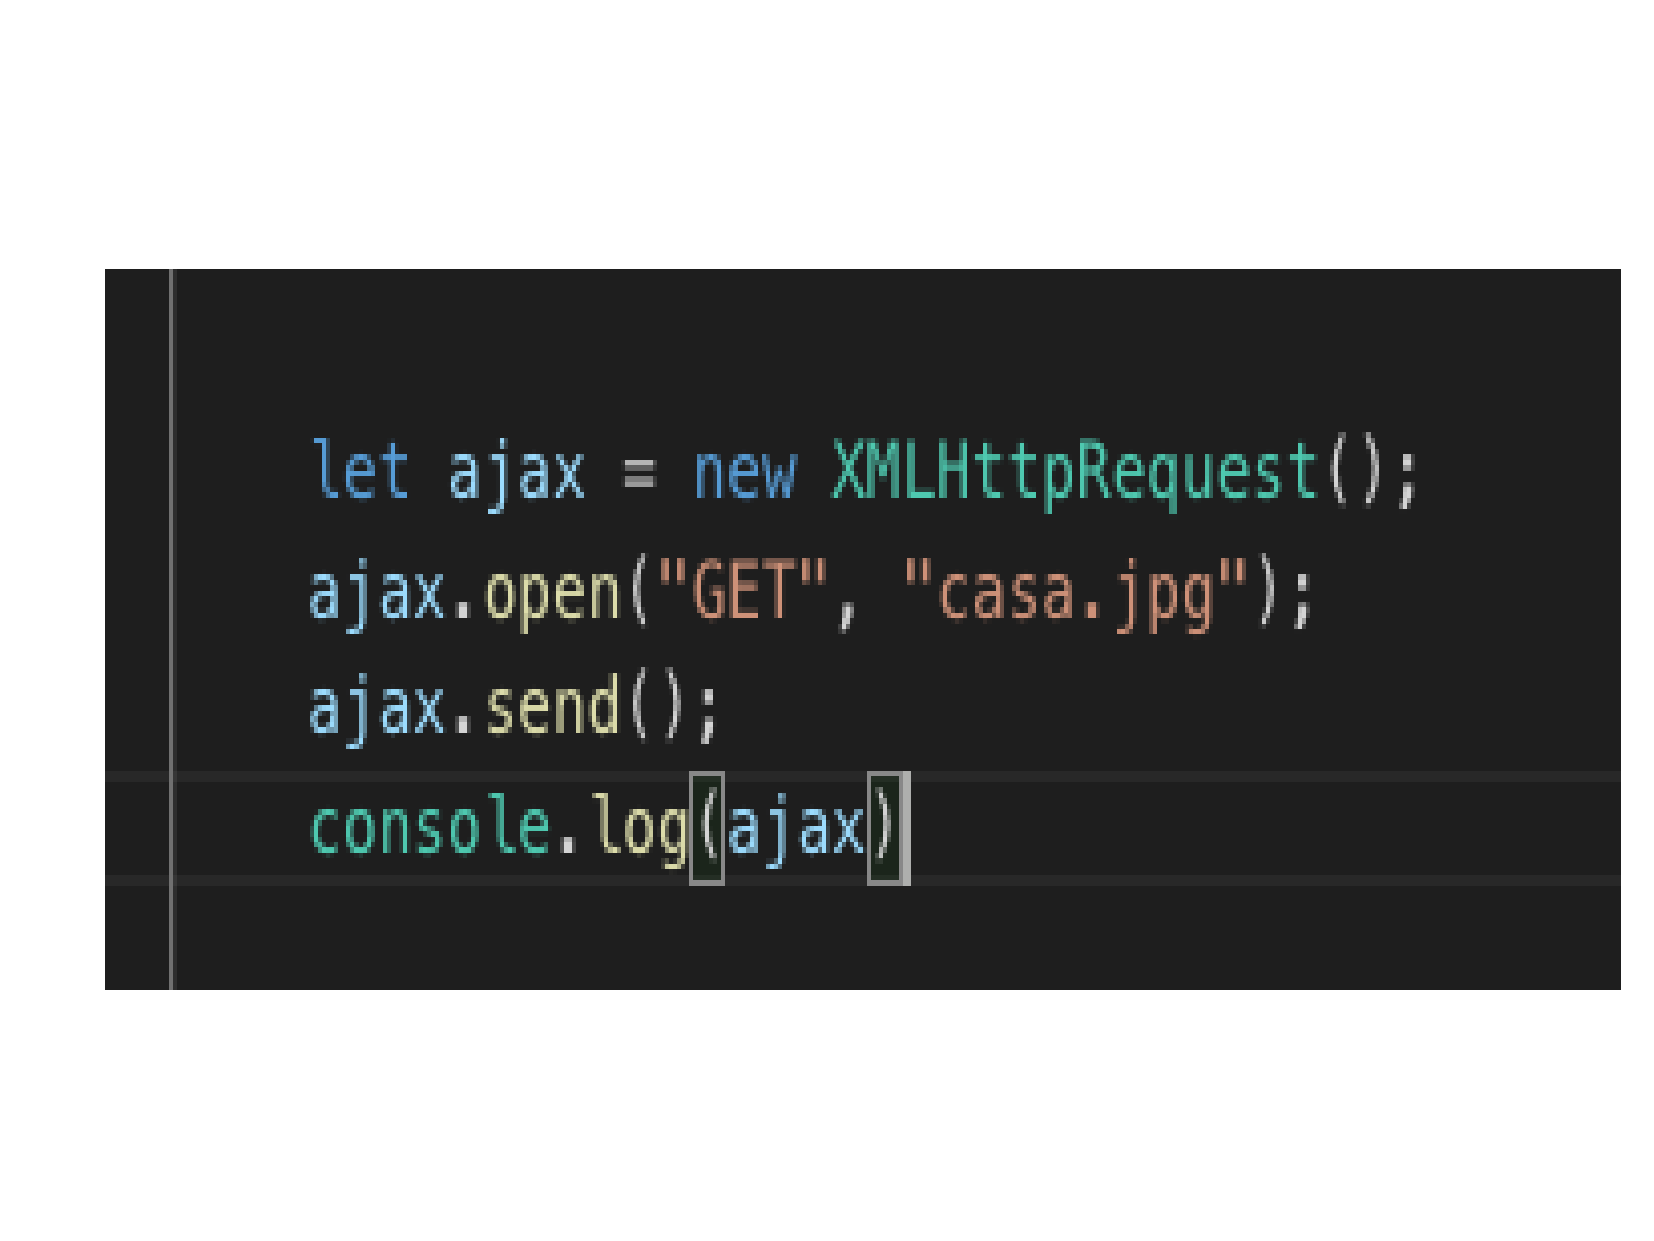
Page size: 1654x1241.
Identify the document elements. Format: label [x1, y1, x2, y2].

picture [105, 269, 1621, 991]
